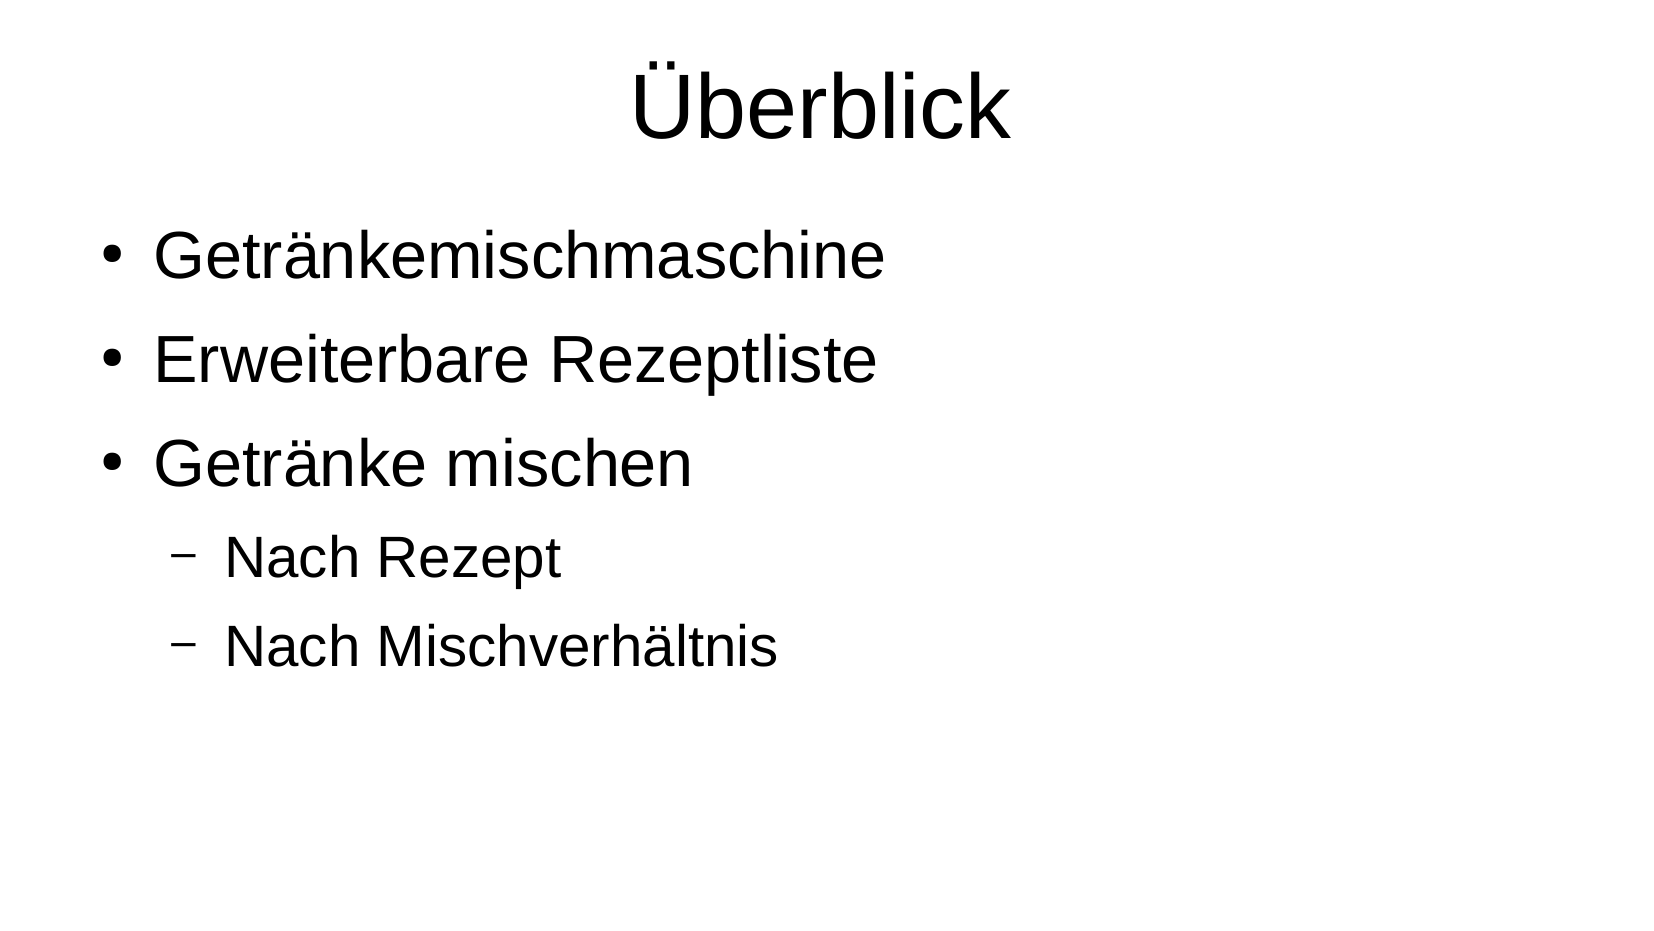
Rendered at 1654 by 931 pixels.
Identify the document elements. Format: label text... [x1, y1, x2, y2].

list Getränkemischmaschine Erweiterbare Rezeptliste Getränke mischen Nach Rezept Nach Mischverhältnis [82, 217, 1571, 758]
title Überblick [76, 29, 1565, 185]
